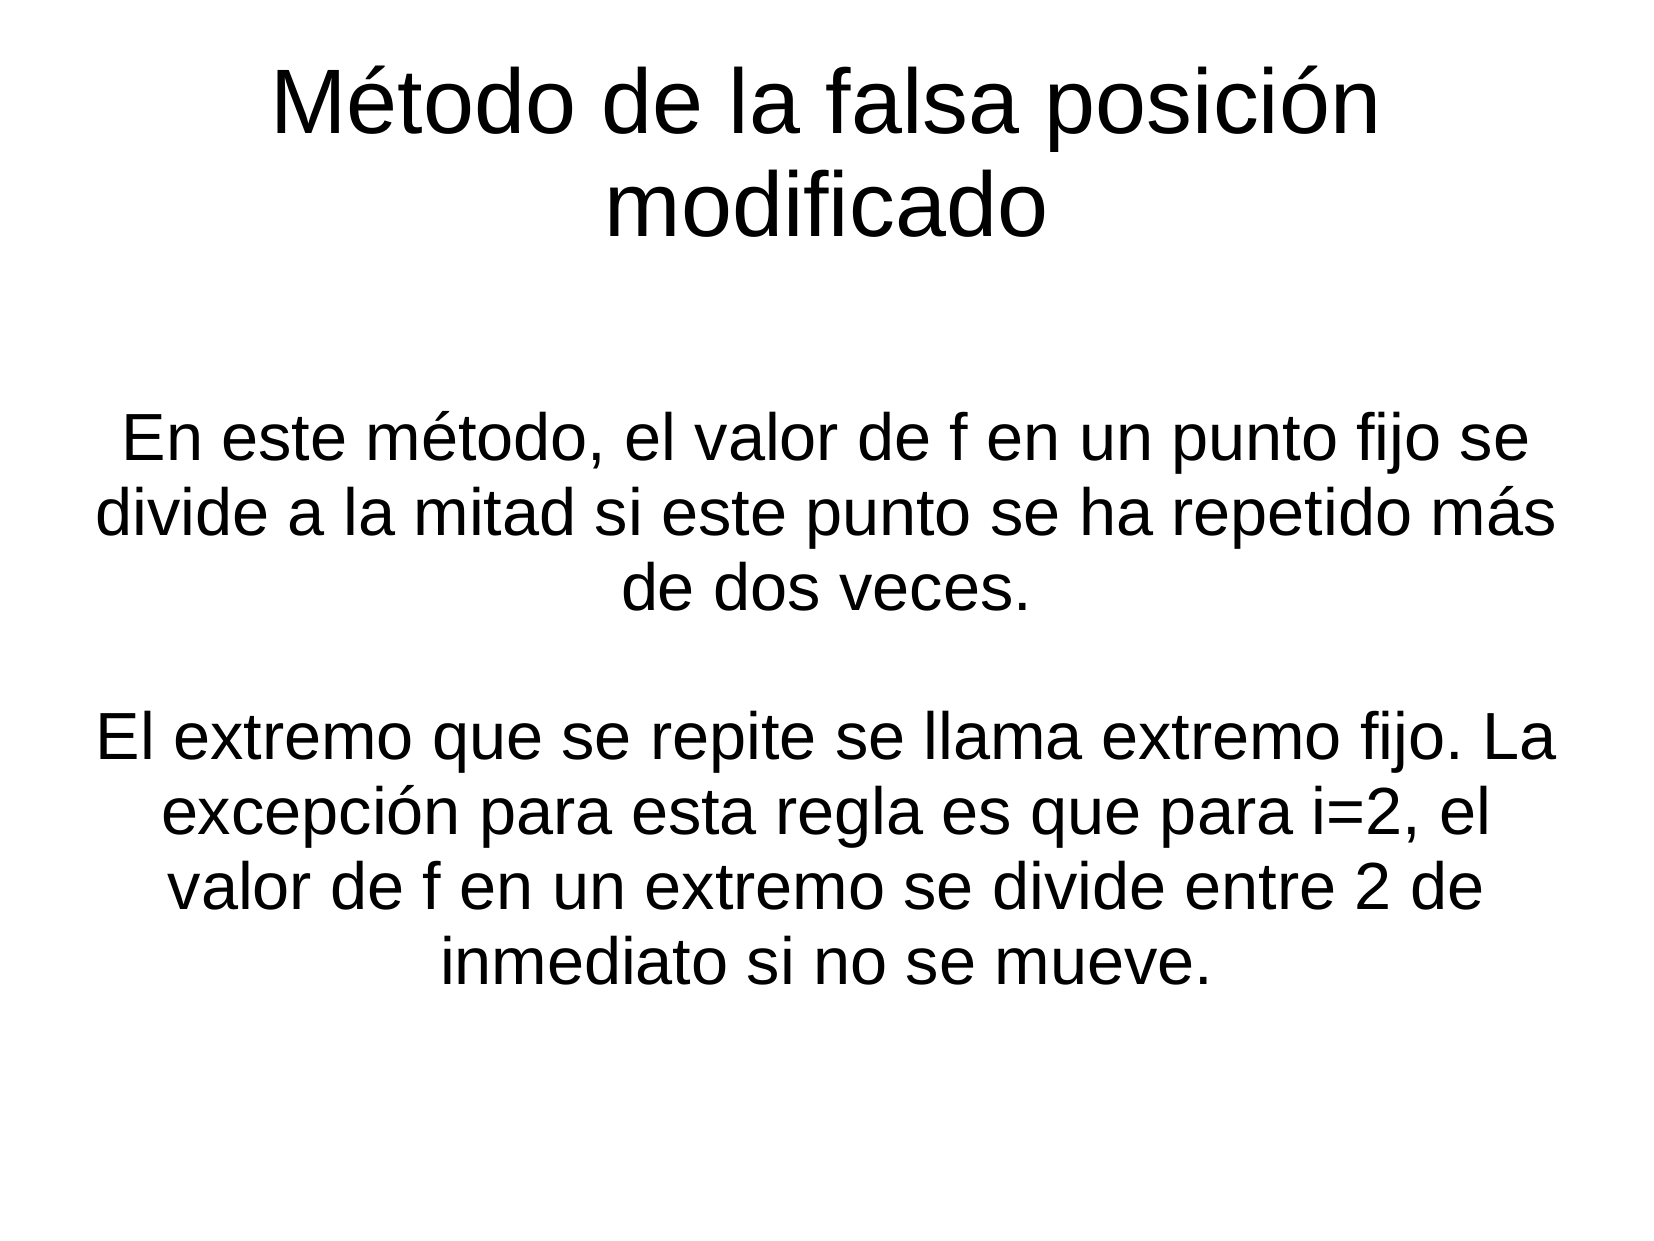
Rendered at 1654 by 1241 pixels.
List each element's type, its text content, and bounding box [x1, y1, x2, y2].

title Método de la falsa posición modificado [82, 50, 1571, 256]
subtitle En este método, el valor de f en un punto fijo se divide a la mitad si este punto se ha repetido más de dos veces. El extremo que se repite se llama extremo fijo. La excepción para esta regla es que para i=2, el valor de f en un extremo se divide entre 2 de inmediato si no se mueve. [82, 297, 1571, 1102]
